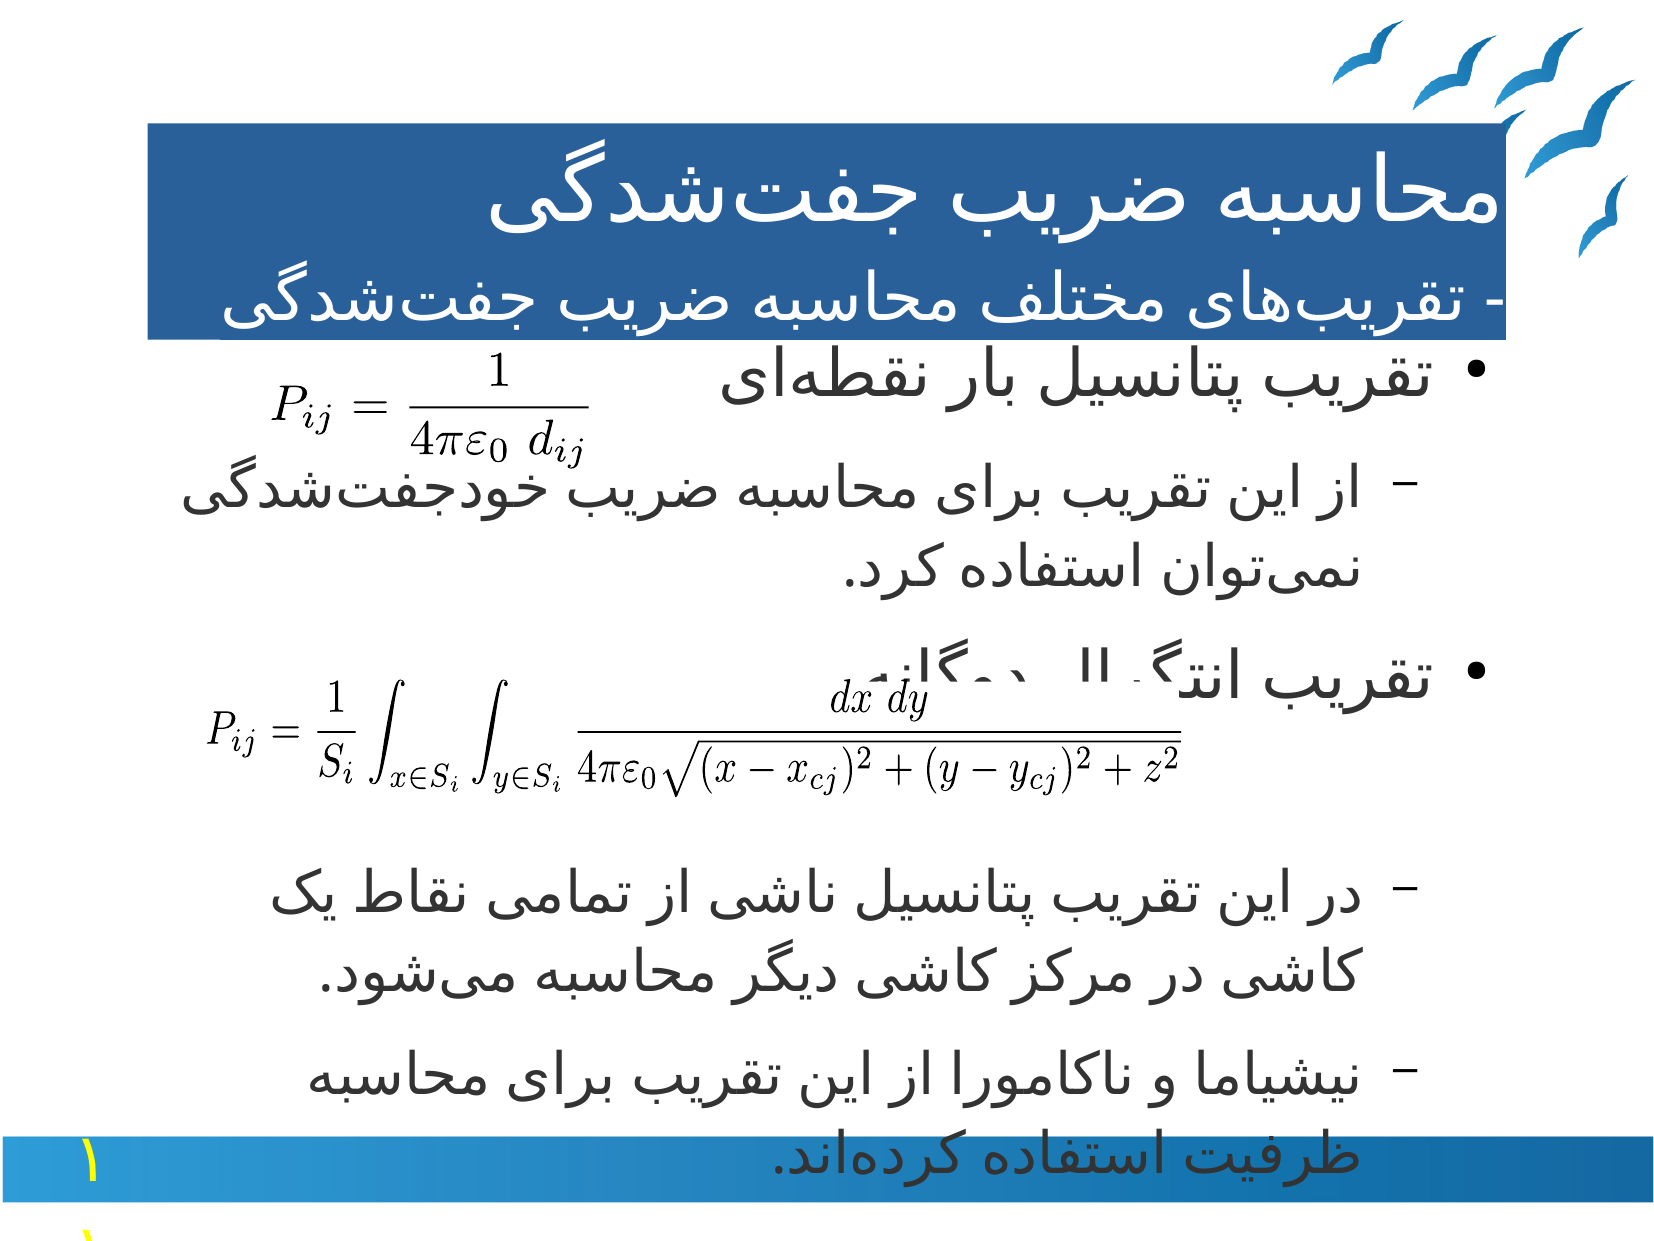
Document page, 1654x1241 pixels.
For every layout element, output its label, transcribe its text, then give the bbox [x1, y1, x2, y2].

text_box ۱۱ [59, 1102, 148, 1241]
text_box [206, 679, 1182, 798]
picture [1332, 1160, 1353, 1168]
picture [1077, 1160, 1090, 1168]
picture [1131, 1160, 1141, 1168]
picture [1191, 1160, 1227, 1168]
list تقریب پتانسیل بار نقطه‌ای از این تقریب برای محاسبه ضریب خودجفت‌شدگی نمی‌توان استفاده کرد. تقریب انتگرال دوگانه در این تقریب پتانسیل ناشی از تمامی نقاط یک کاشی در مرکز کاشی دیگر محاسبه می‌شود. نیشیاما و ناکامورا از این تقریب برای محاسبه ظرفیت استفاده کرده‌اند. [147, 324, 1506, 1160]
picture [808, 1160, 823, 1168]
picture [858, 1160, 870, 1170]
picture [0, 0, 1654, 1241]
picture [1250, 1160, 1275, 1168]
picture [1048, 1160, 1063, 1168]
picture [1095, 1160, 1110, 1168]
text_box [271, 352, 589, 469]
picture [1233, 1160, 1245, 1168]
picture [1309, 1160, 1323, 1168]
picture [990, 1160, 1002, 1170]
picture [930, 1160, 952, 1168]
title محاسبه ضریب جفت‌شدگی - تقریب‌های مختلف محاسبه ضریب جفت‌شدگی [147, 123, 1506, 324]
picture [1115, 1160, 1126, 1168]
